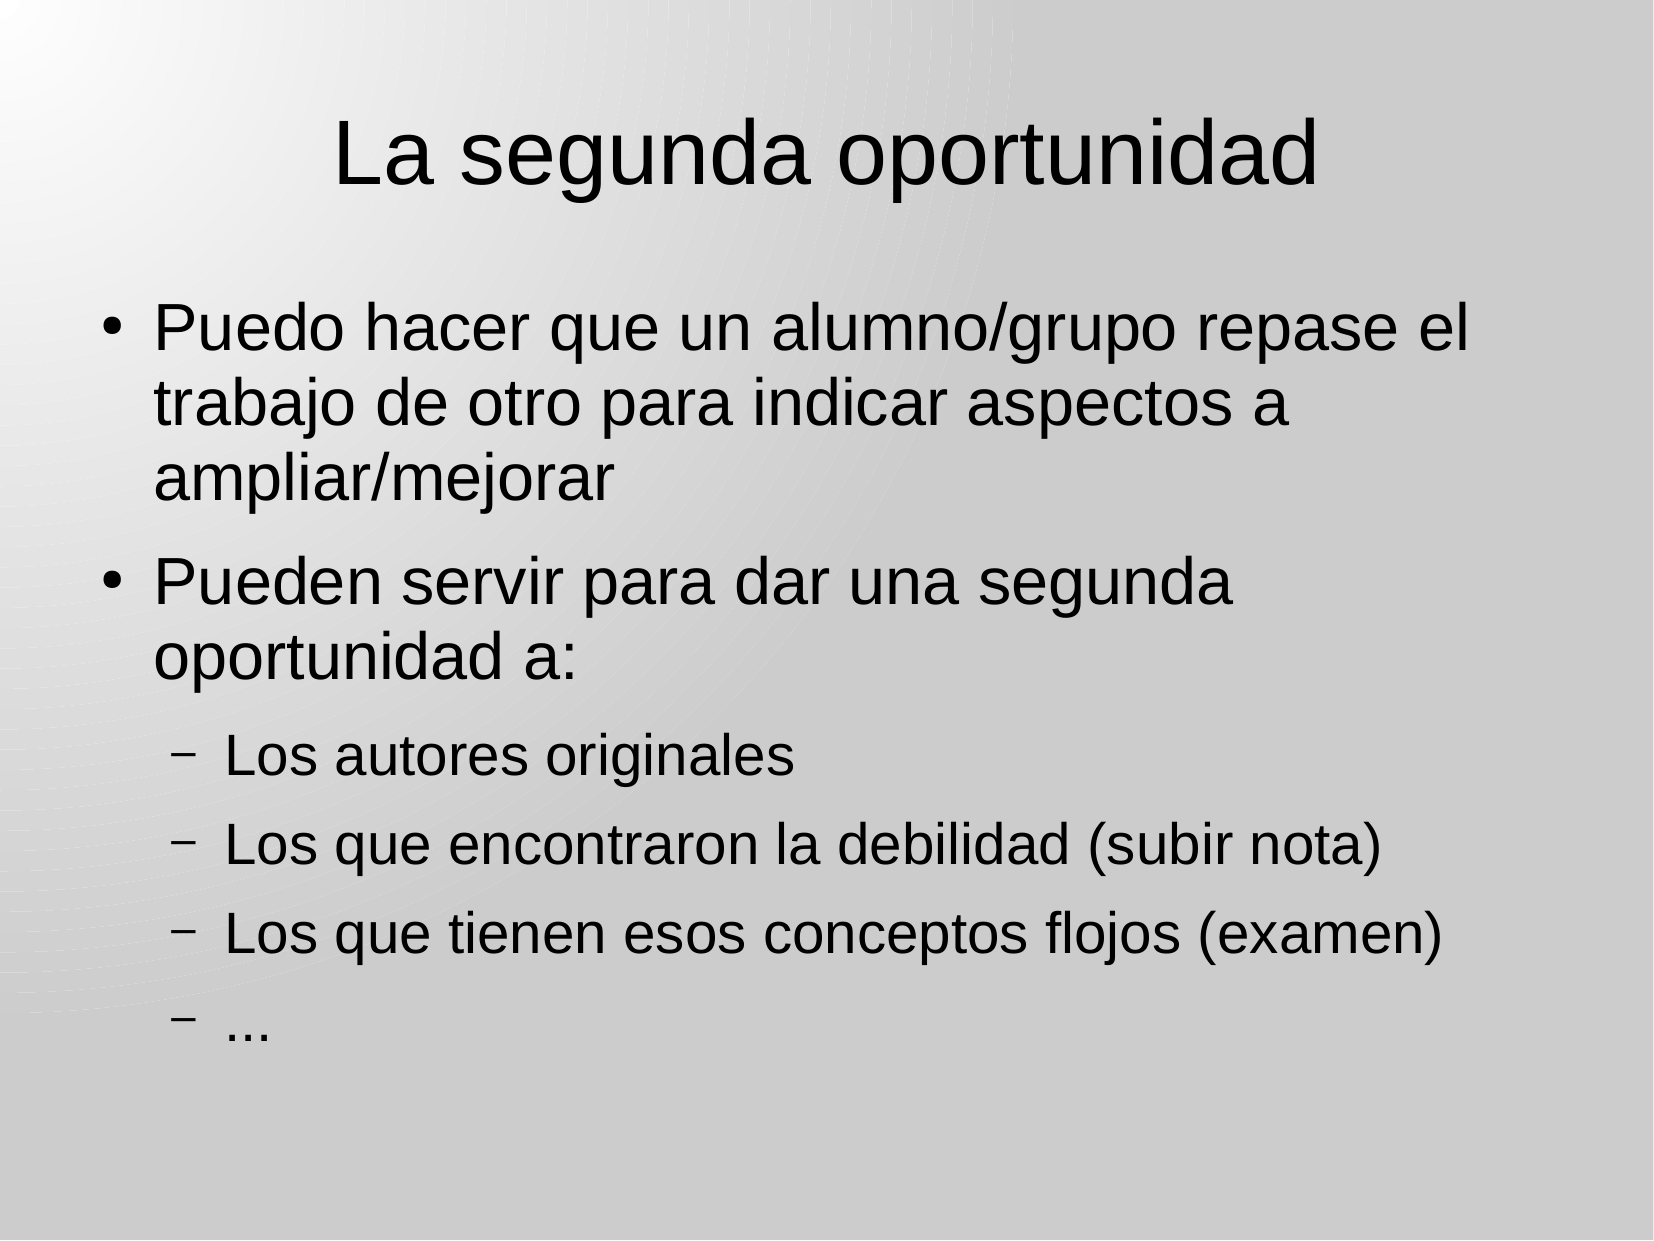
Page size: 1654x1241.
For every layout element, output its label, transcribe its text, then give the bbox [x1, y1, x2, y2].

list Puedo hacer que un alumno/grupo repase el trabajo de otro para indicar aspectos a ampliar/mejorar Pueden servir para dar una segunda oportunidad a: Los autores originales Los que encontraron la debilidad (subir nota) Los que tienen esos conceptos flojos (examen) ... [82, 290, 1538, 1109]
title La segunda oportunidad [82, 49, 1571, 257]
